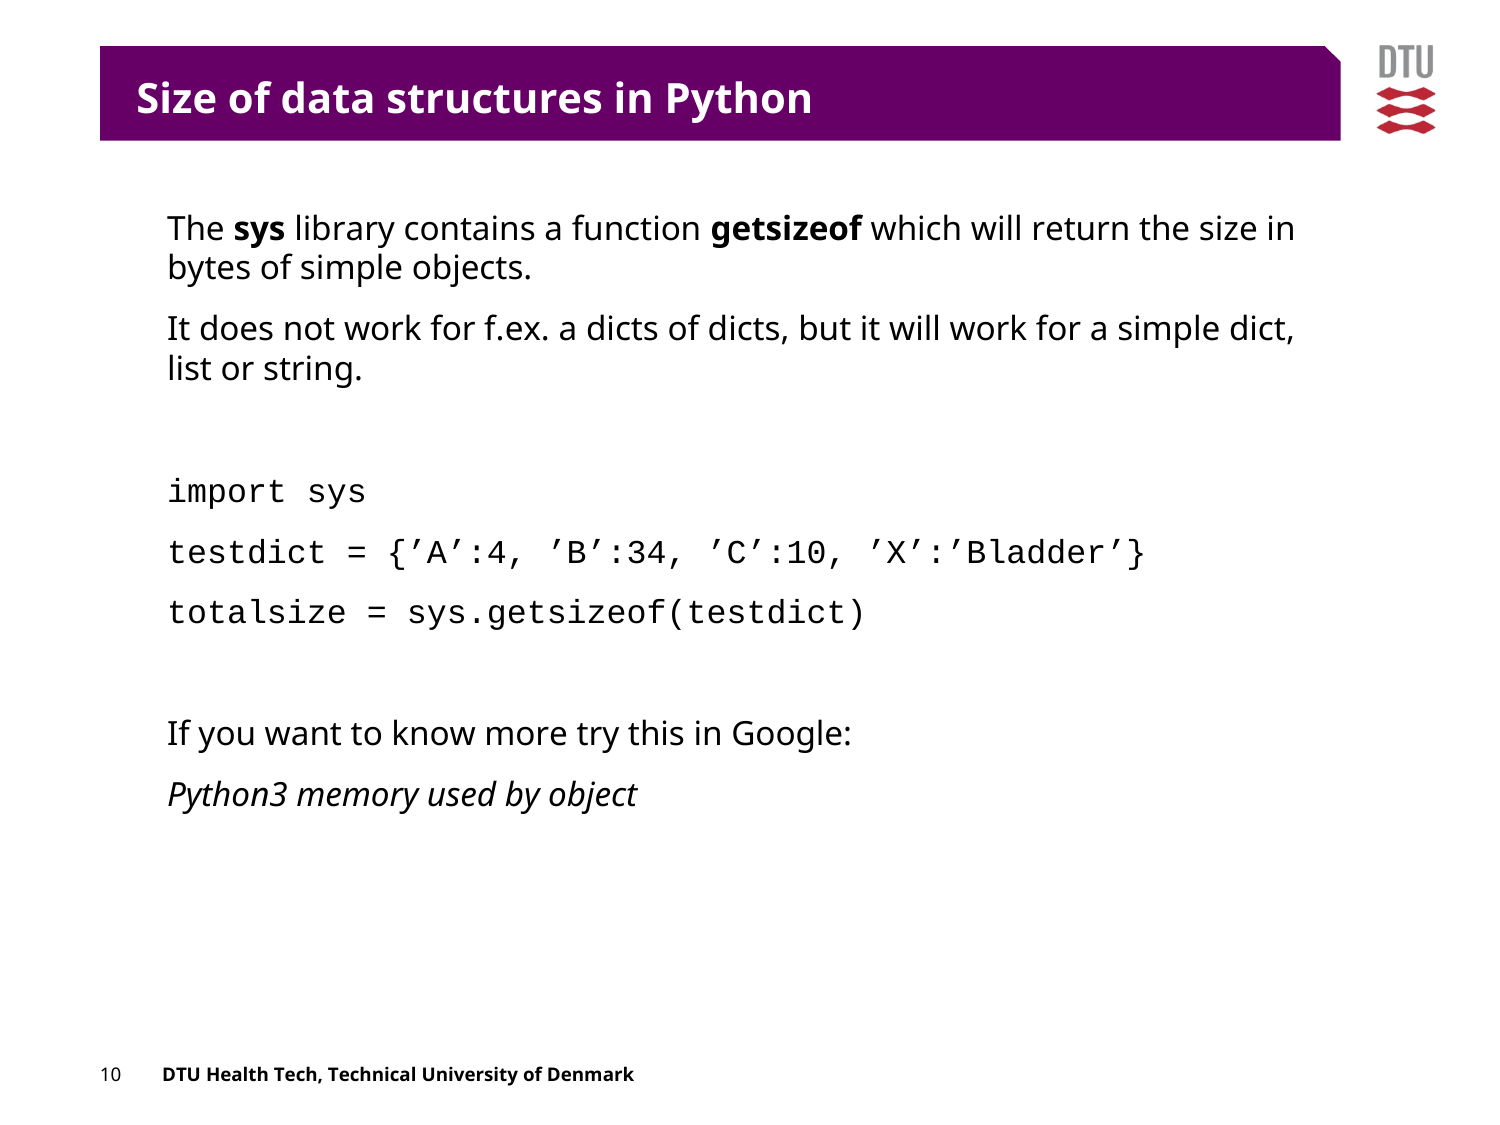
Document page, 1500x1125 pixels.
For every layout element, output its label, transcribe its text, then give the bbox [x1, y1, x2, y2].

text_box The sys library contains a function getsizeof which will return the size in bytes of simple objects. It does not work for f.ex. a dicts of dicts, but it will work for a simple dict, list or string. import sys testdict = {’A’:4, ’B’:34, ’C’:10, ’X’:’Bladder’} totalsize = sys.getsizeof(testdict) If you want to know more try this in Google: Python3 memory used by object [152, 199, 1348, 943]
picture [1356, 45, 1436, 134]
text_box Size of data structures in Python [136, 45, 1412, 123]
text_box [100, 46, 1341, 141]
